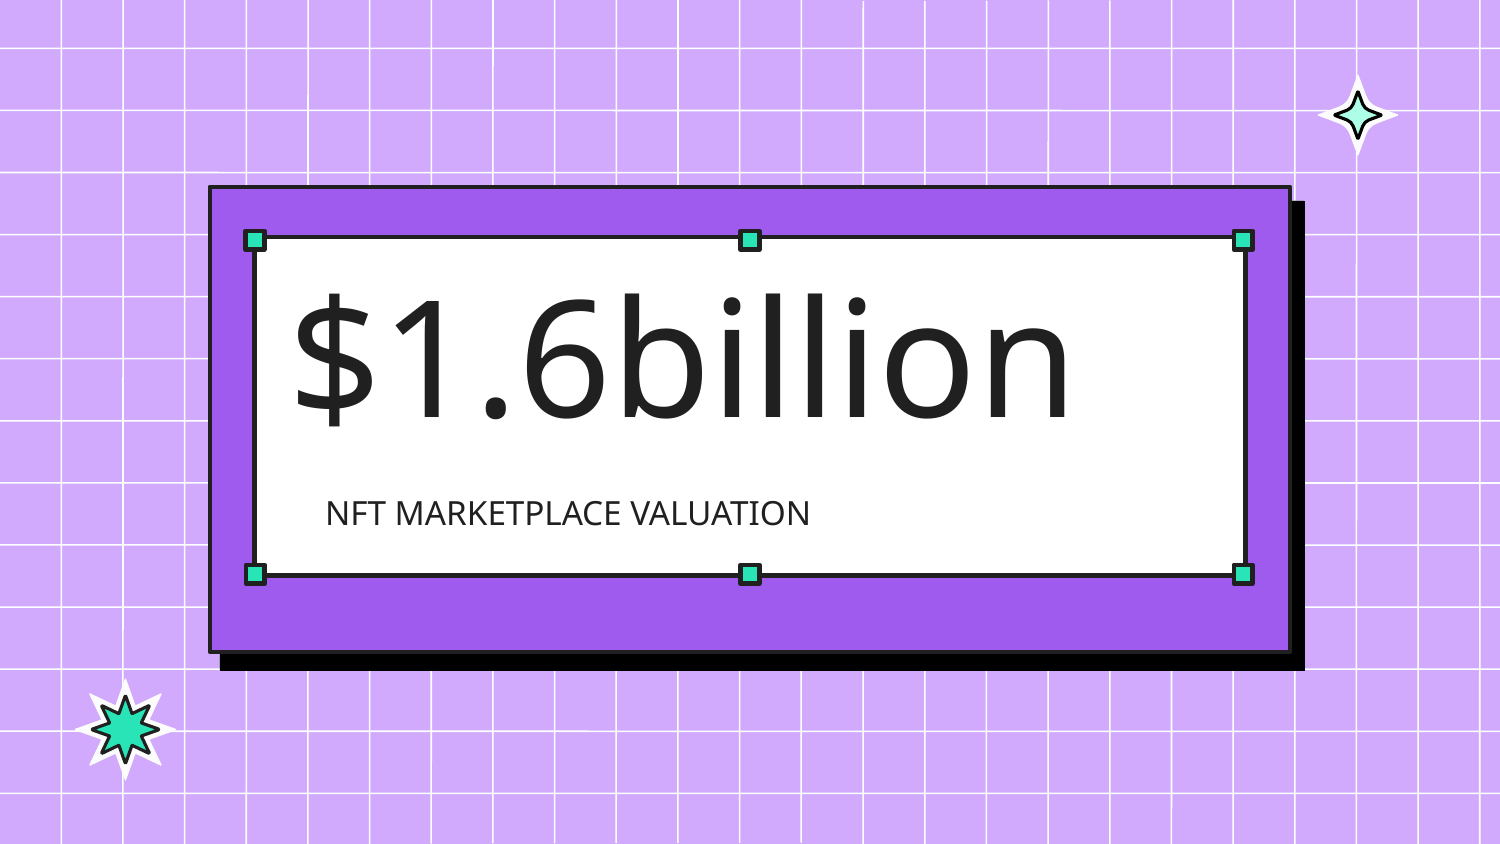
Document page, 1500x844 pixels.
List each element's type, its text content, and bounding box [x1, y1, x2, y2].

text_box [74, 678, 177, 781]
title $1.6billion [273, 239, 1227, 506]
text_box [1317, 74, 1399, 156]
subtitle NFT MARKETPLACE VALUATION [310, 477, 1190, 549]
